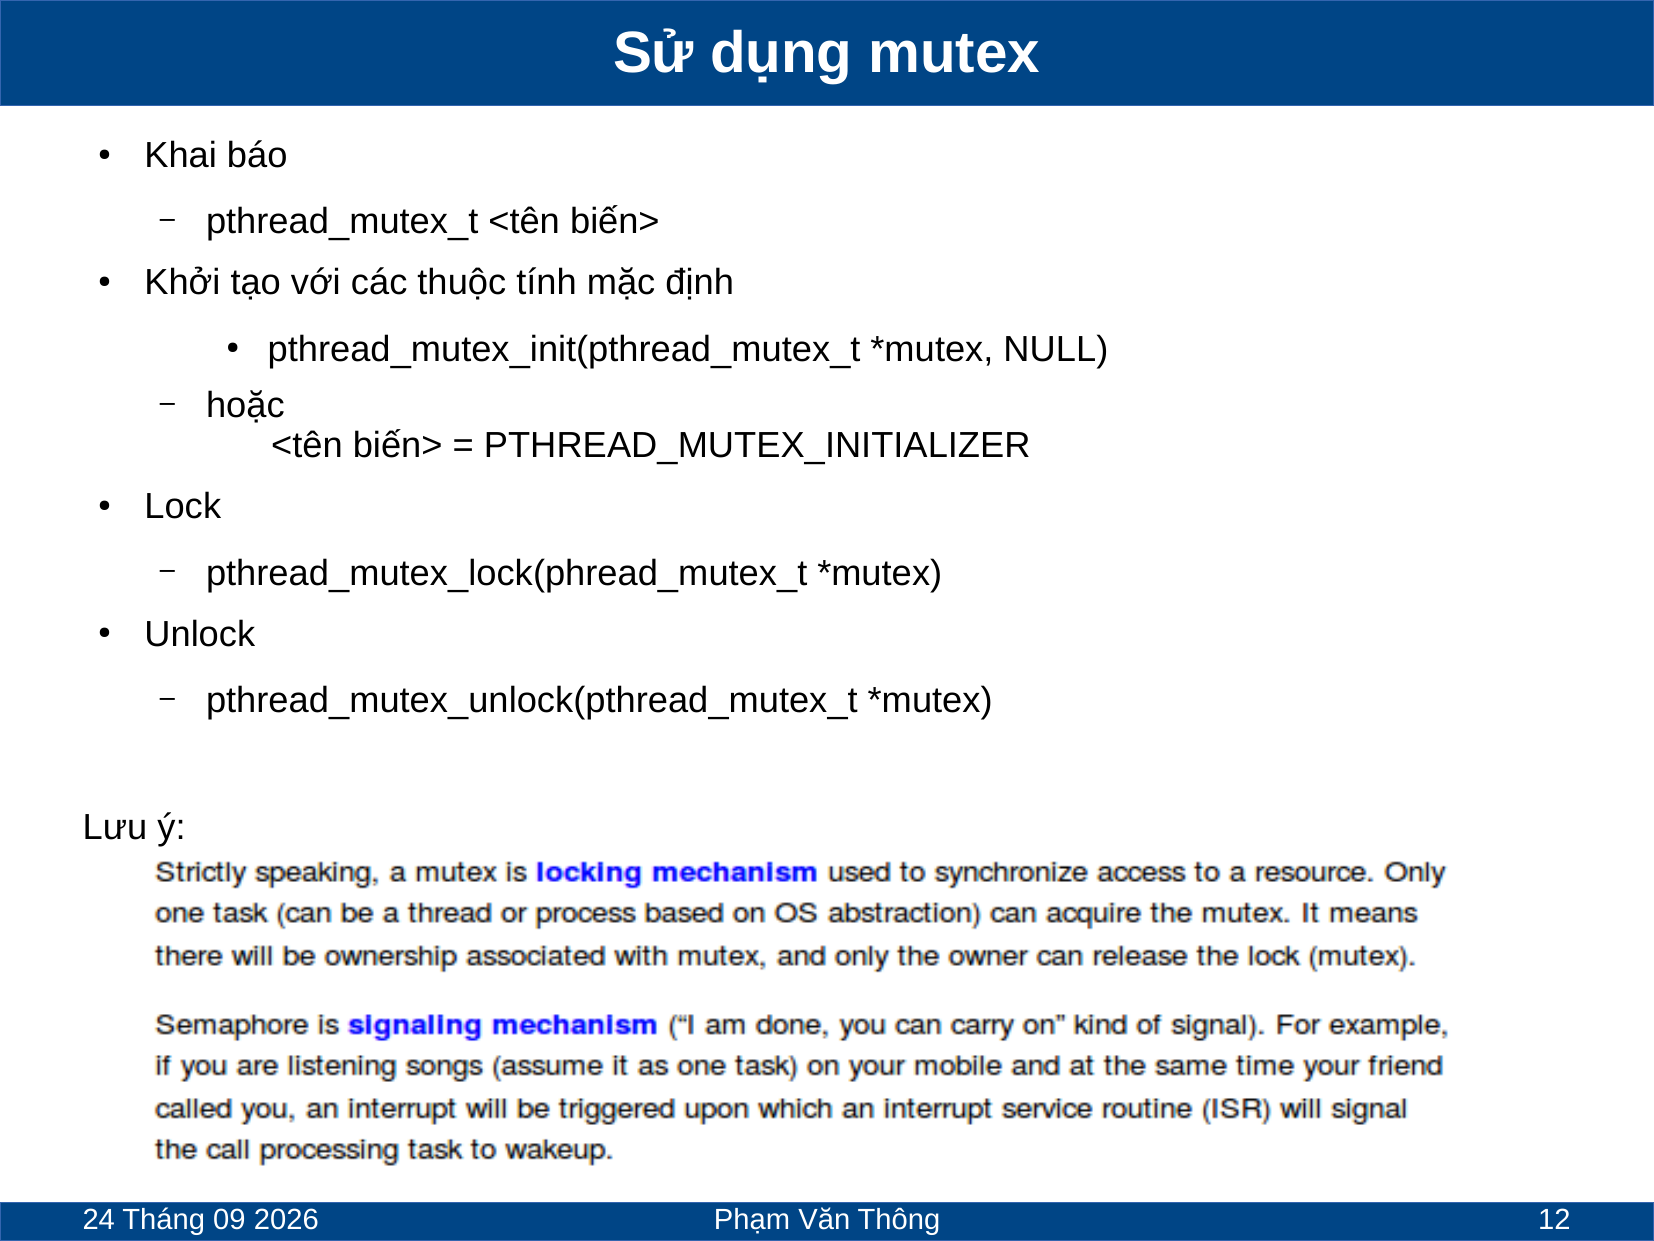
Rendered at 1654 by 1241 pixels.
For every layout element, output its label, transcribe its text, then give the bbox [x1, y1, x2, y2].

list Khai báo pthread_mutex_t <tên biến> Khởi tạo với các thuộc tính mặc định pthread_mutex_init(pthread_mutex_t *mutex, NULL) hoặc <tên biến> = PTHREAD_MUTEX_INITIALIZER Lock pthread_mutex_lock(phread_mutex_t *mutex) Unlock pthread_mutex_unlock(pthread_mutex_t *mutex) Lưu ý: [82, 135, 1571, 916]
picture [135, 854, 1471, 1184]
title Sử dụng mutex [0, 0, 1654, 106]
